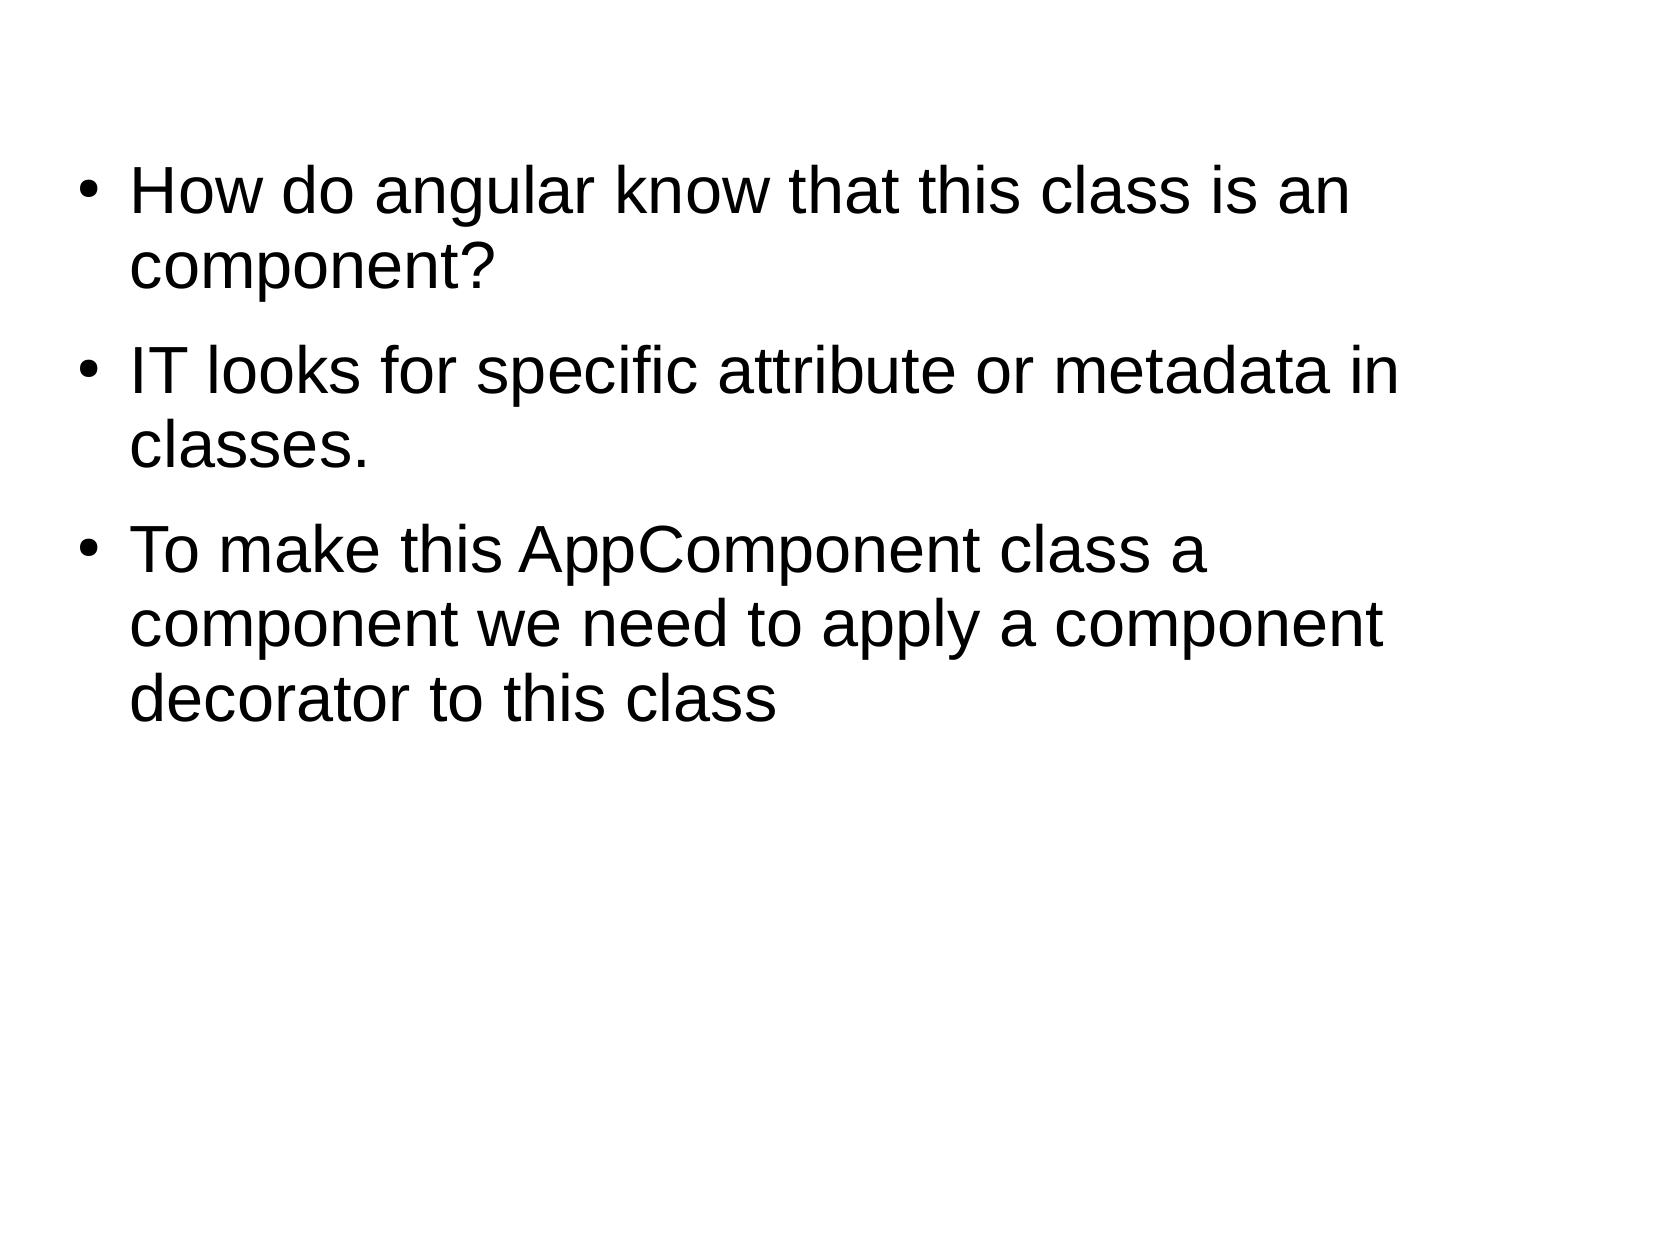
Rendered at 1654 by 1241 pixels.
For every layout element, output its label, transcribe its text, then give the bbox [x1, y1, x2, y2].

list How do angular know that this class is an component? IT looks for specific attribute or metadata in classes. To make this AppComponent class a component we need to apply a component decorator to this class [59, 153, 1548, 969]
